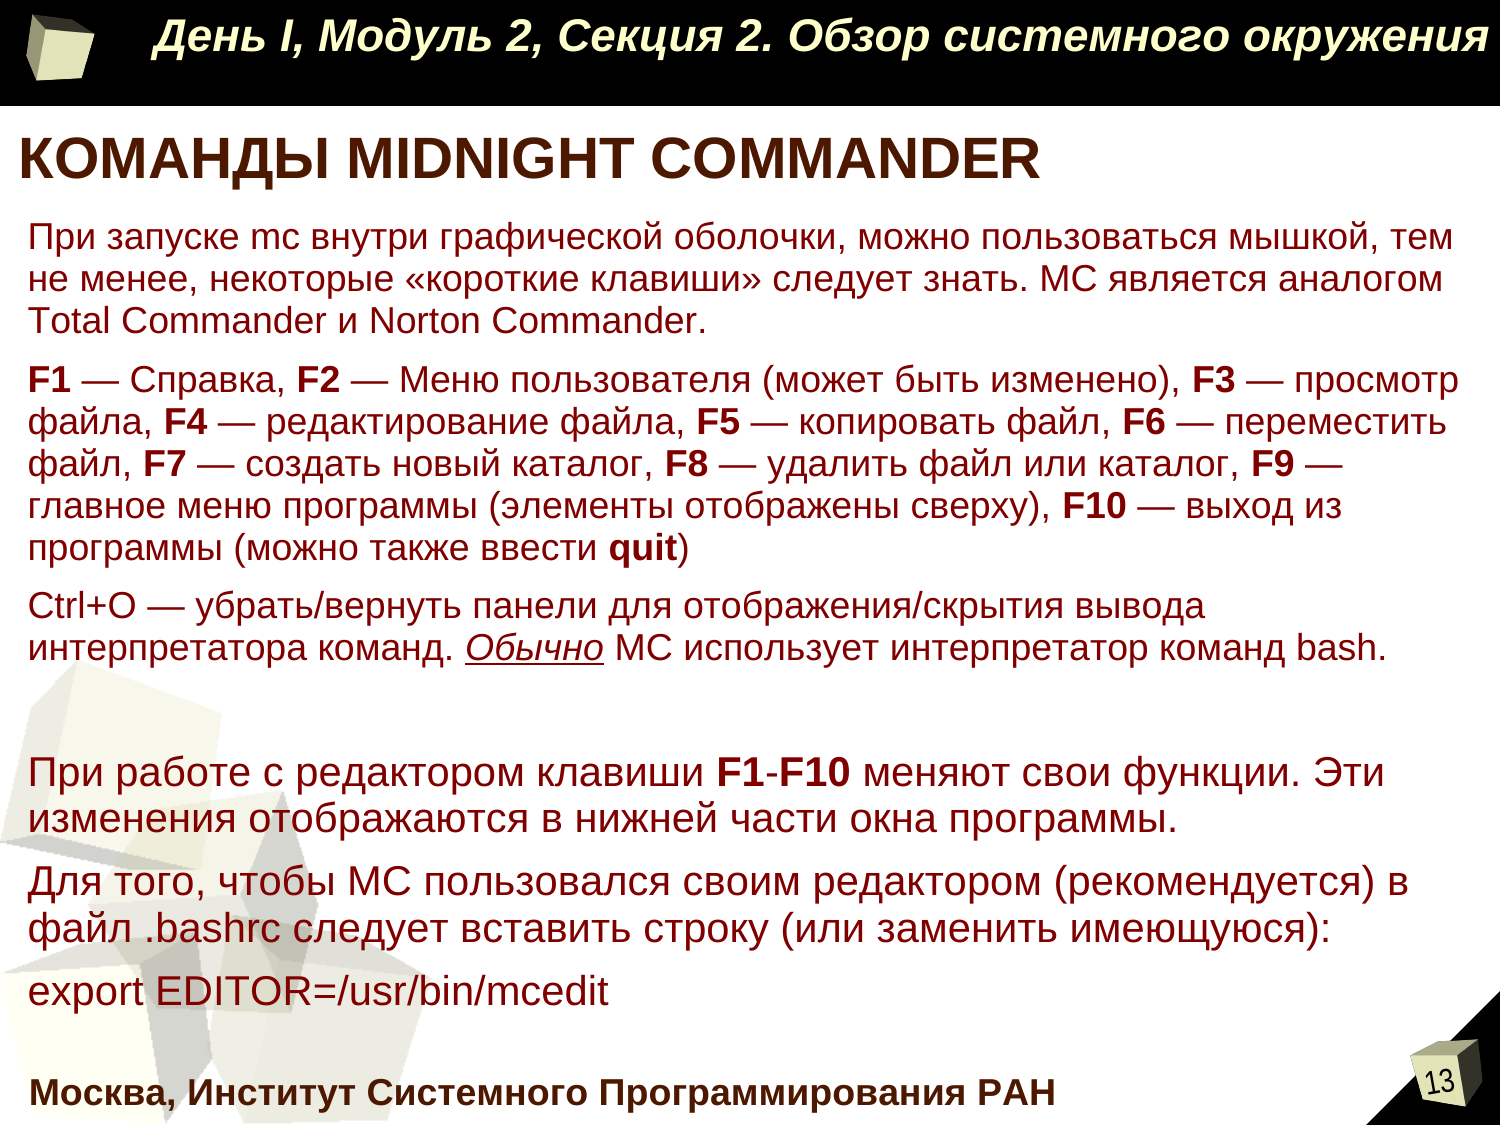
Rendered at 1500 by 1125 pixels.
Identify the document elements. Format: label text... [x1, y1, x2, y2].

text_box При запуске mc внутри графической оболочки, можно пользоваться мышкой, тем не менее, некоторые «короткие клавиши» следует знать. MC является аналогом Total Commander и Norton Commander. F1 — Справка, F2 — Меню пользователя (может быть изменено), F3 — просмотр файла, F4 — редактирование файла, F5 — копировать файл, F6 — переместить файл, F7 — создать новый каталог, F8 — удалить файл или каталог, F9 — главное меню программы (элементы отображены сверху), F10 — выход из программы (можно также ввести quit) Ctrl+O — убрать/вернуть панели для отображения/скрытия вывода интерпретатора команд. Обычно MC использует интерпретатор команд bash. При работе с редактором клавиши F1-F10 меняют свои функции. Эти изменения отображаются в нижней части окна программы. Для того, чтобы MC пользовался своим редактором (рекомендуется) в файл .bashrc следует вставить строку (или заменить имеющуюся): export EDITOR=/usr/bin/mcedit [27, 215, 1477, 1015]
picture [423, 1088, 433, 1102]
text_box КОМАНДЫ MIDNIGHT COMMANDER [4, 112, 1500, 198]
picture [0, 659, 433, 1125]
